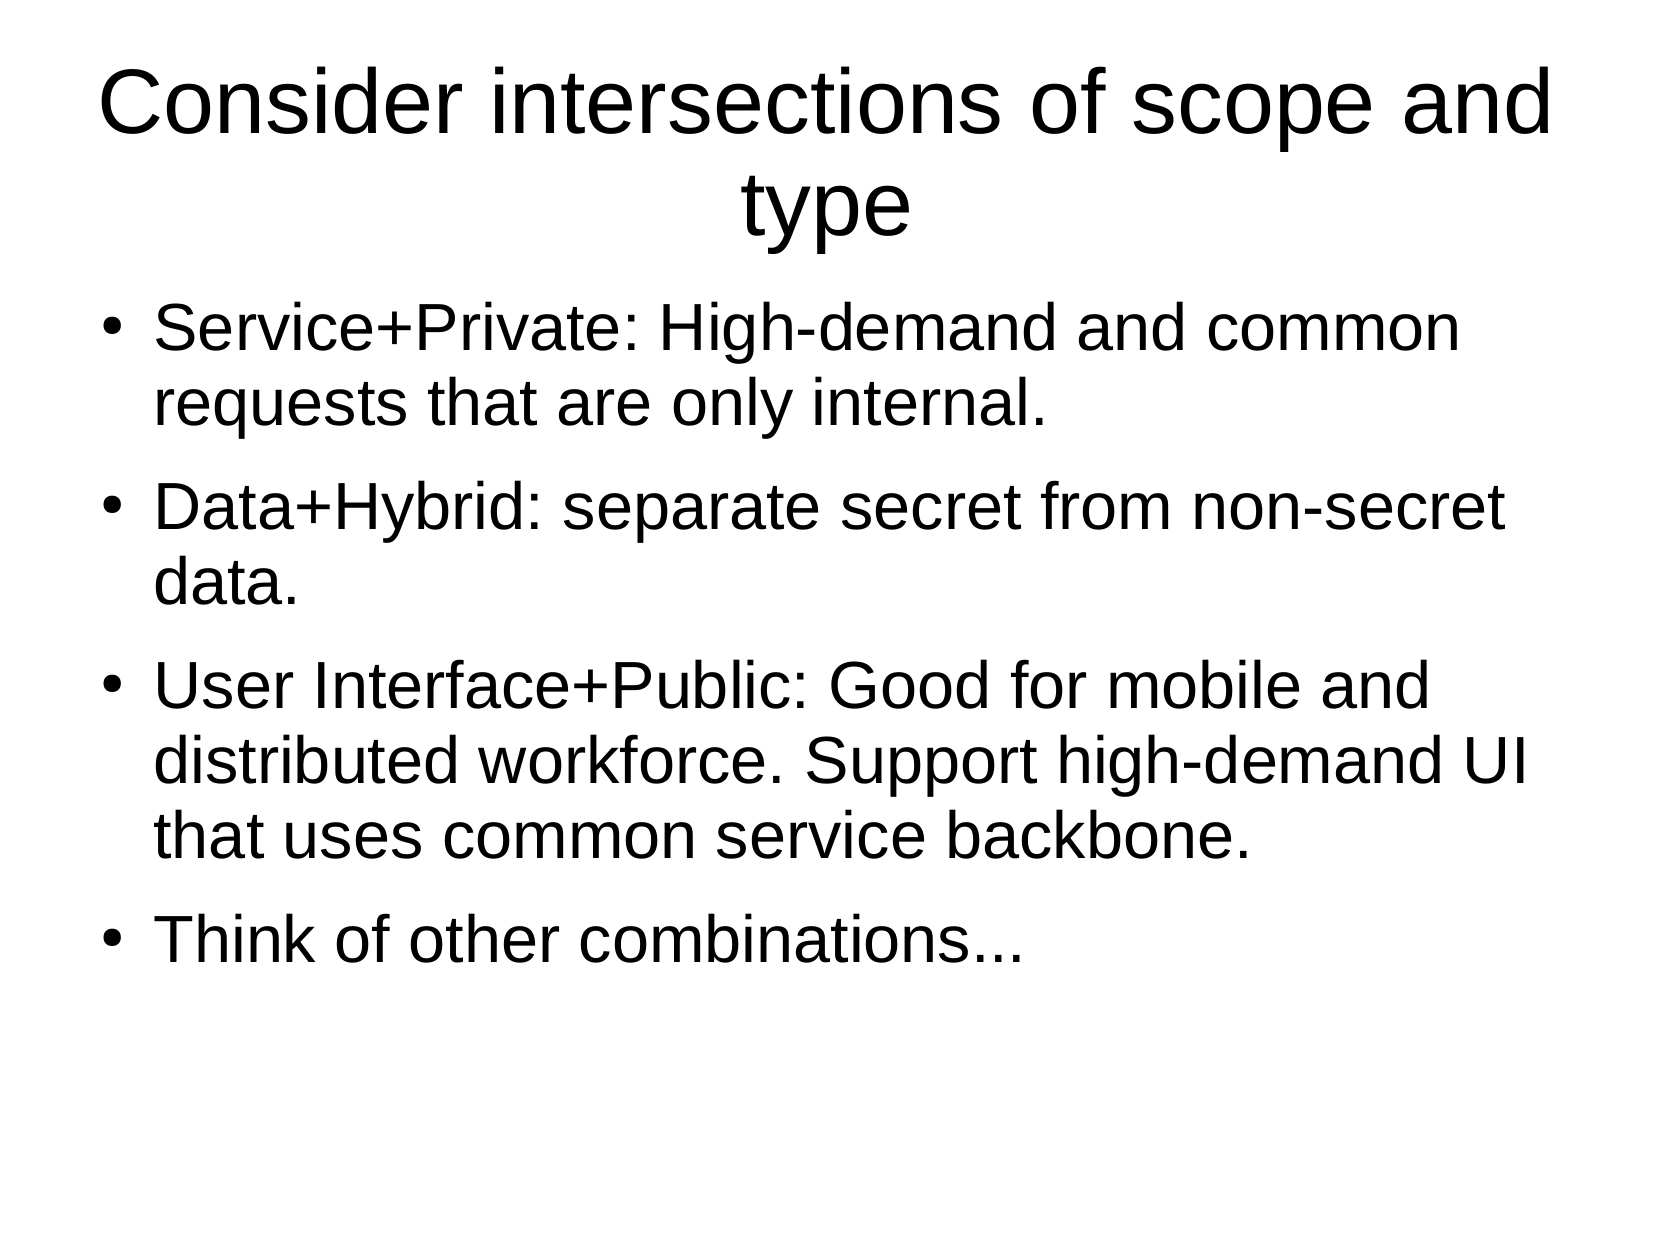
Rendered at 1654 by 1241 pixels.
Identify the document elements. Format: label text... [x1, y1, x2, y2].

title Consider intersections of scope and type [82, 49, 1571, 257]
list Service+Private: High-demand and common requests that are only internal. Data+Hybrid: separate secret from non-secret data. User Interface+Public: Good for mobile and distributed workforce. Support high-demand UI that uses common service backbone. Think of other combinations... [82, 290, 1538, 1010]
